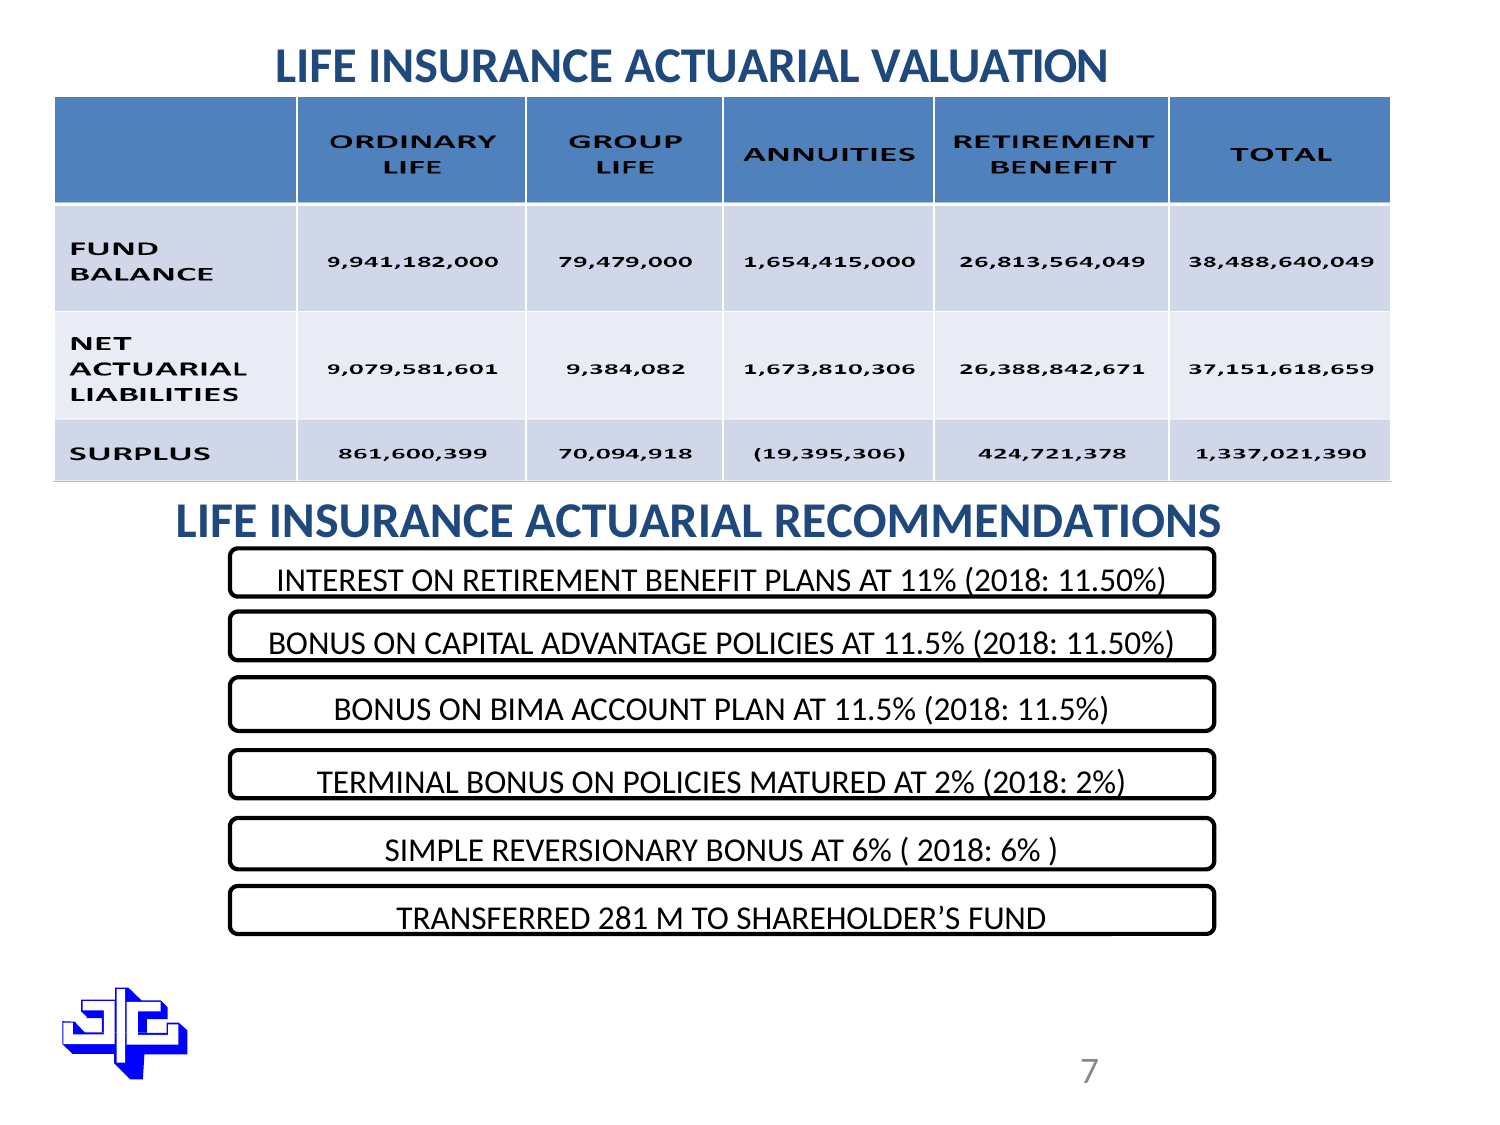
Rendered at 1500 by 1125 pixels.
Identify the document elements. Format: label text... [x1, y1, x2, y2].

picture [42, 90, 1402, 487]
text_box TERMINAL BONUS ON POLICIES MATURED AT 2% (2018: 2%) [229, 750, 1215, 799]
text_box SIMPLE REVERSIONARY BONUS AT 6% ( 2018: 6% ) [229, 817, 1215, 870]
text_box [1080, 1046, 1426, 1103]
title LIFE INSURANCE ACTUARIAL VALUATION [272, 30, 1250, 90]
text_box BONUS ON CAPITAL ADVANTAGE POLICIES AT 11.5% (2018: 11.50%) [229, 611, 1215, 661]
text_box [62, 987, 188, 1080]
text_box INTEREST ON RETIREMENT BENEFIT PLANS AT 11% (2018: 11.50%) [229, 548, 1215, 597]
text_box LIFE INSURANCE ACTUARIAL RECOMMENDATIONS [164, 485, 1281, 549]
text_box BONUS ON BIMA ACCOUNT PLAN AT 11.5% (2018: 11.5%) [229, 677, 1215, 731]
text_box TRANSFERRED 281 M TO SHAREHOLDER’S FUND [229, 886, 1215, 934]
